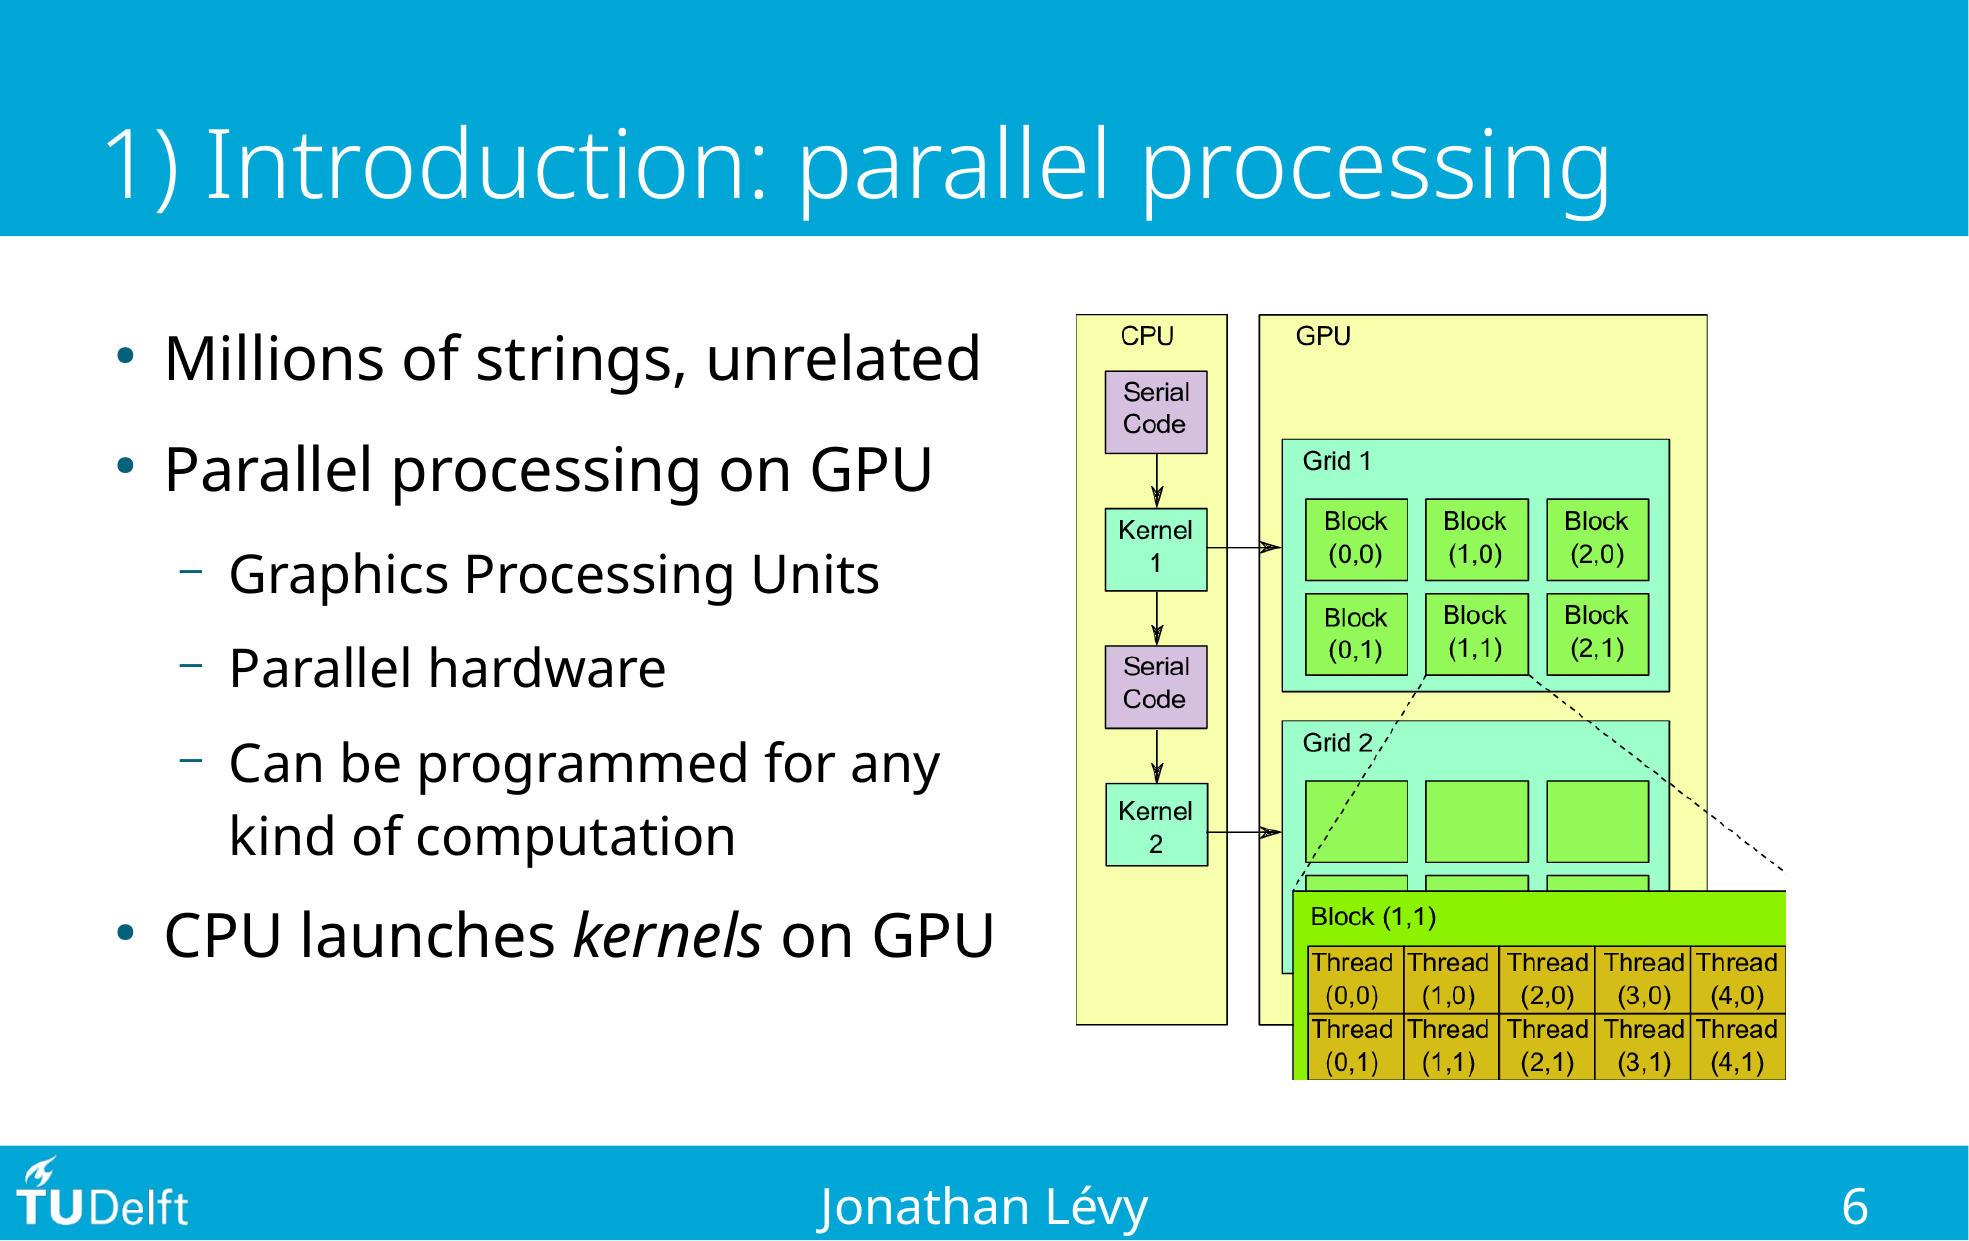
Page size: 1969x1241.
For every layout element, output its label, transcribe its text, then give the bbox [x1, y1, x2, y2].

picture [1076, 314, 1786, 1081]
list Millions of strings, unrelated Parallel processing on GPU Graphics Processing Units Parallel hardware Can be programmed for any kind of computation CPU launches kernels on GPU [98, 315, 1016, 1081]
title 1) Introduction: parallel processing [98, 19, 1870, 227]
